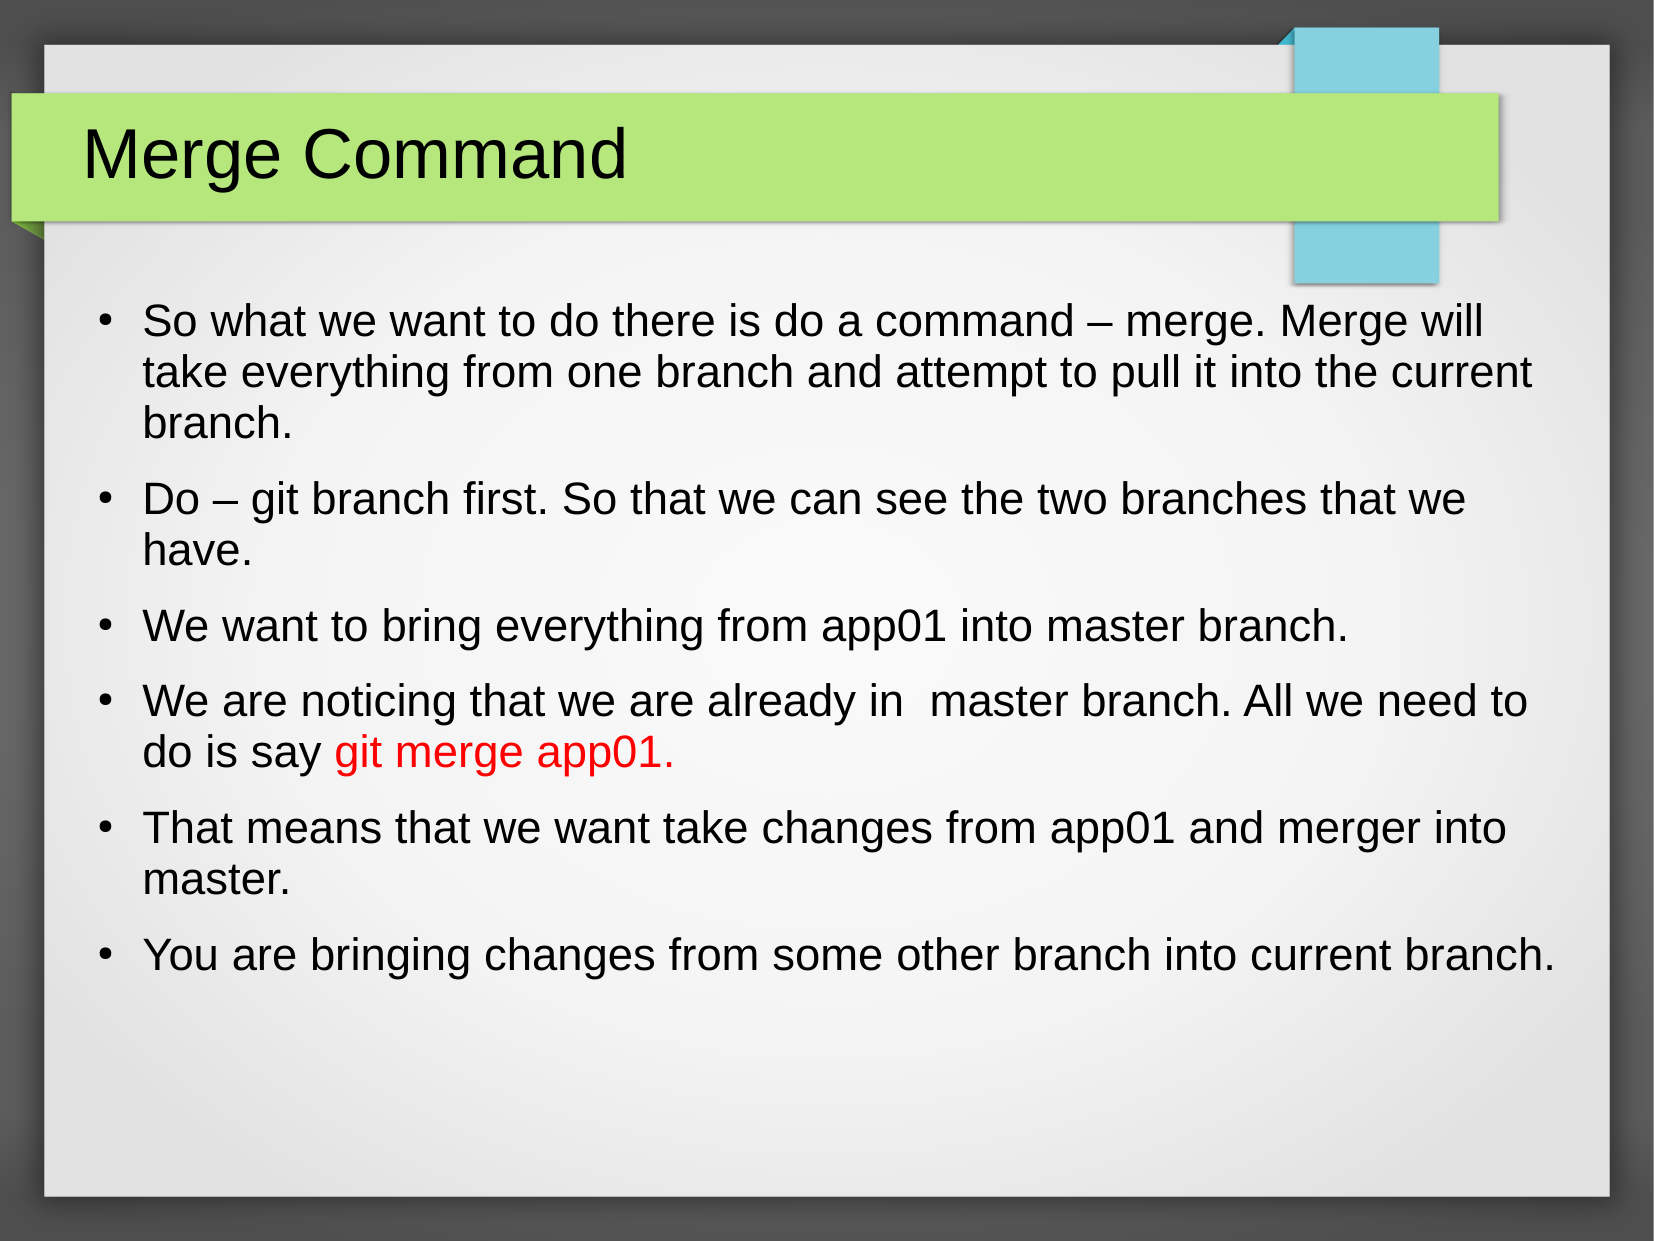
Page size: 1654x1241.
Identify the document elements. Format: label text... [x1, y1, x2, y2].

picture [0, 0, 1654, 1241]
title Merge Command [82, 94, 1264, 213]
list So what we want to do there is do a command – merge. Merge will take everything from one branch and attempt to pull it into the current branch. Do – git branch first. So that we can see the two branches that we have. We want to bring everything from app01 into master branch. We are noticing that we are already in master branch. All we need to do is say git merge app01. That means that we want take changes from app01 and merger into master. You are bringing changes from some other branch into current branch. [82, 295, 1571, 1015]
